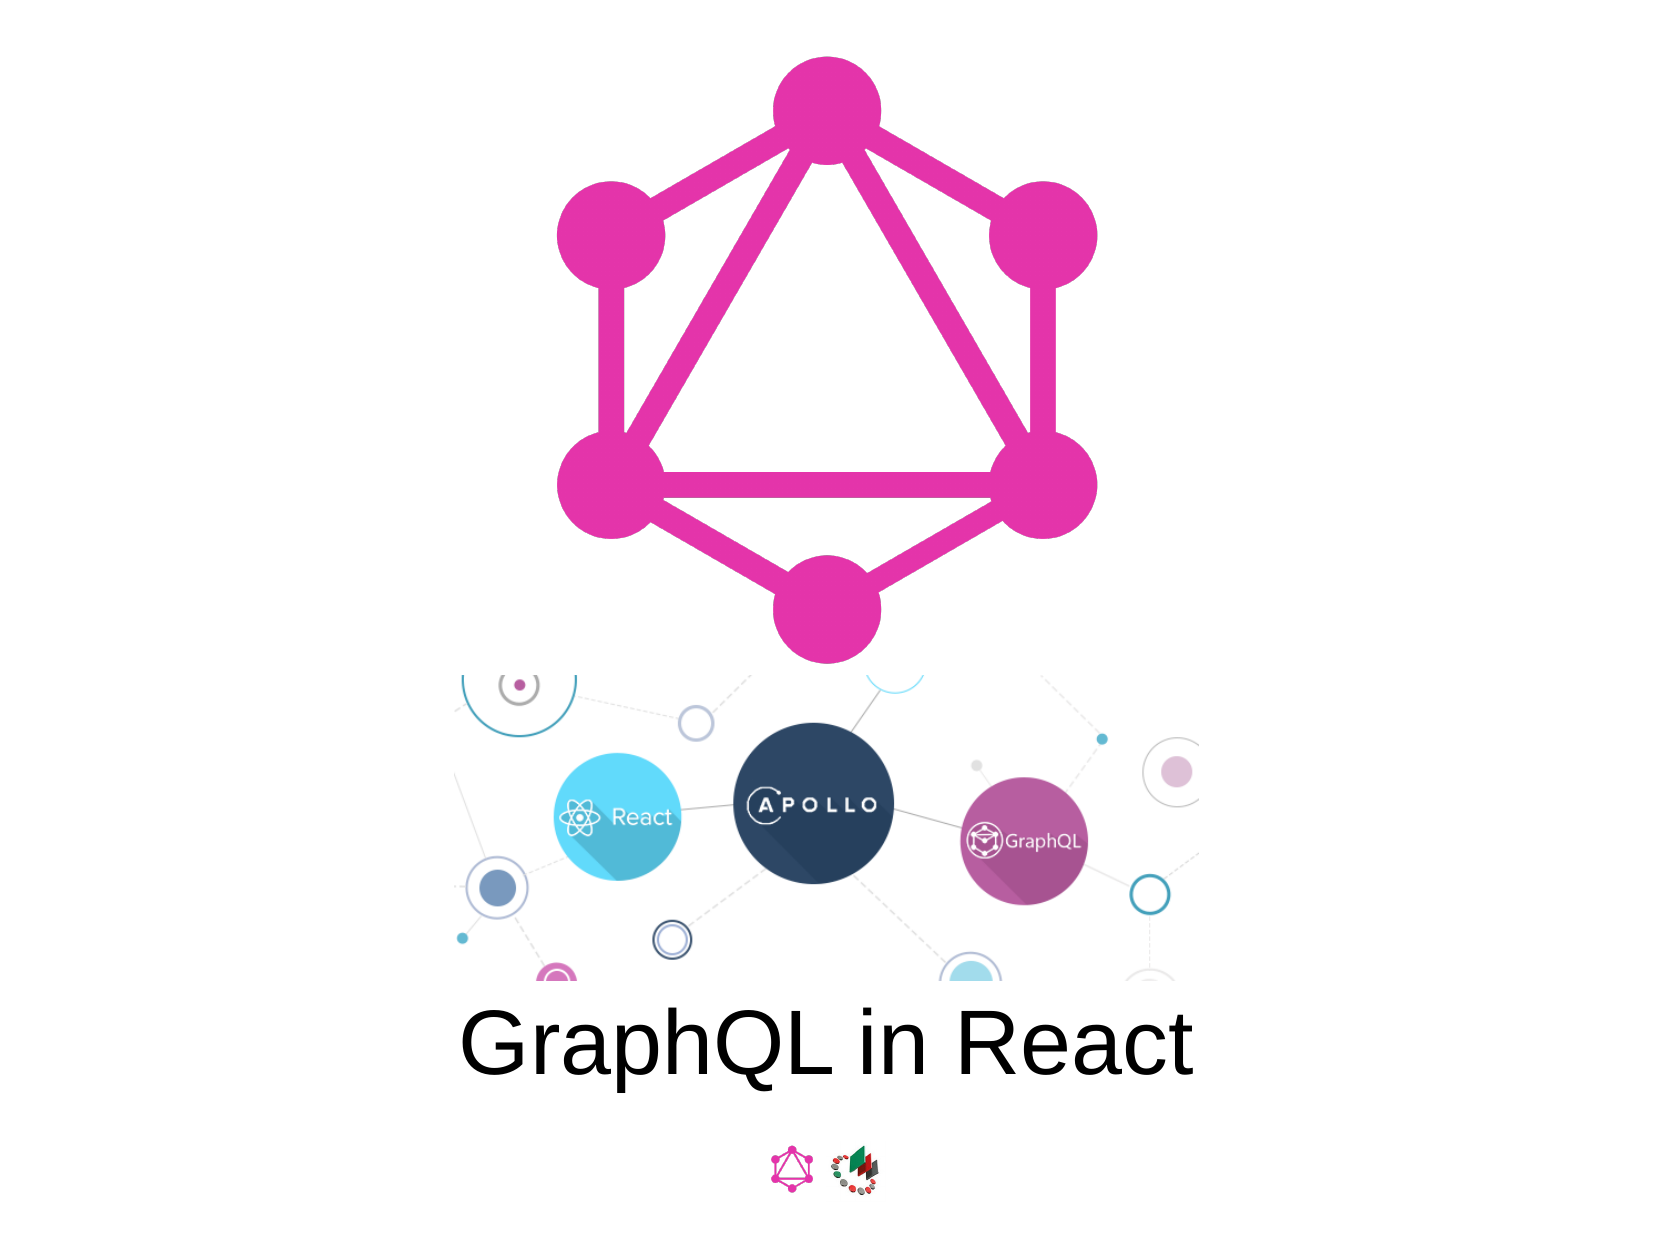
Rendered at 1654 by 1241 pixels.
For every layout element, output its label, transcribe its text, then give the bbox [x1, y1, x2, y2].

picture [826, 1141, 886, 1202]
picture [517, 50, 1137, 670]
picture [768, 1145, 816, 1193]
title GraphQL in React [82, 991, 1571, 1094]
picture [454, 675, 1199, 981]
